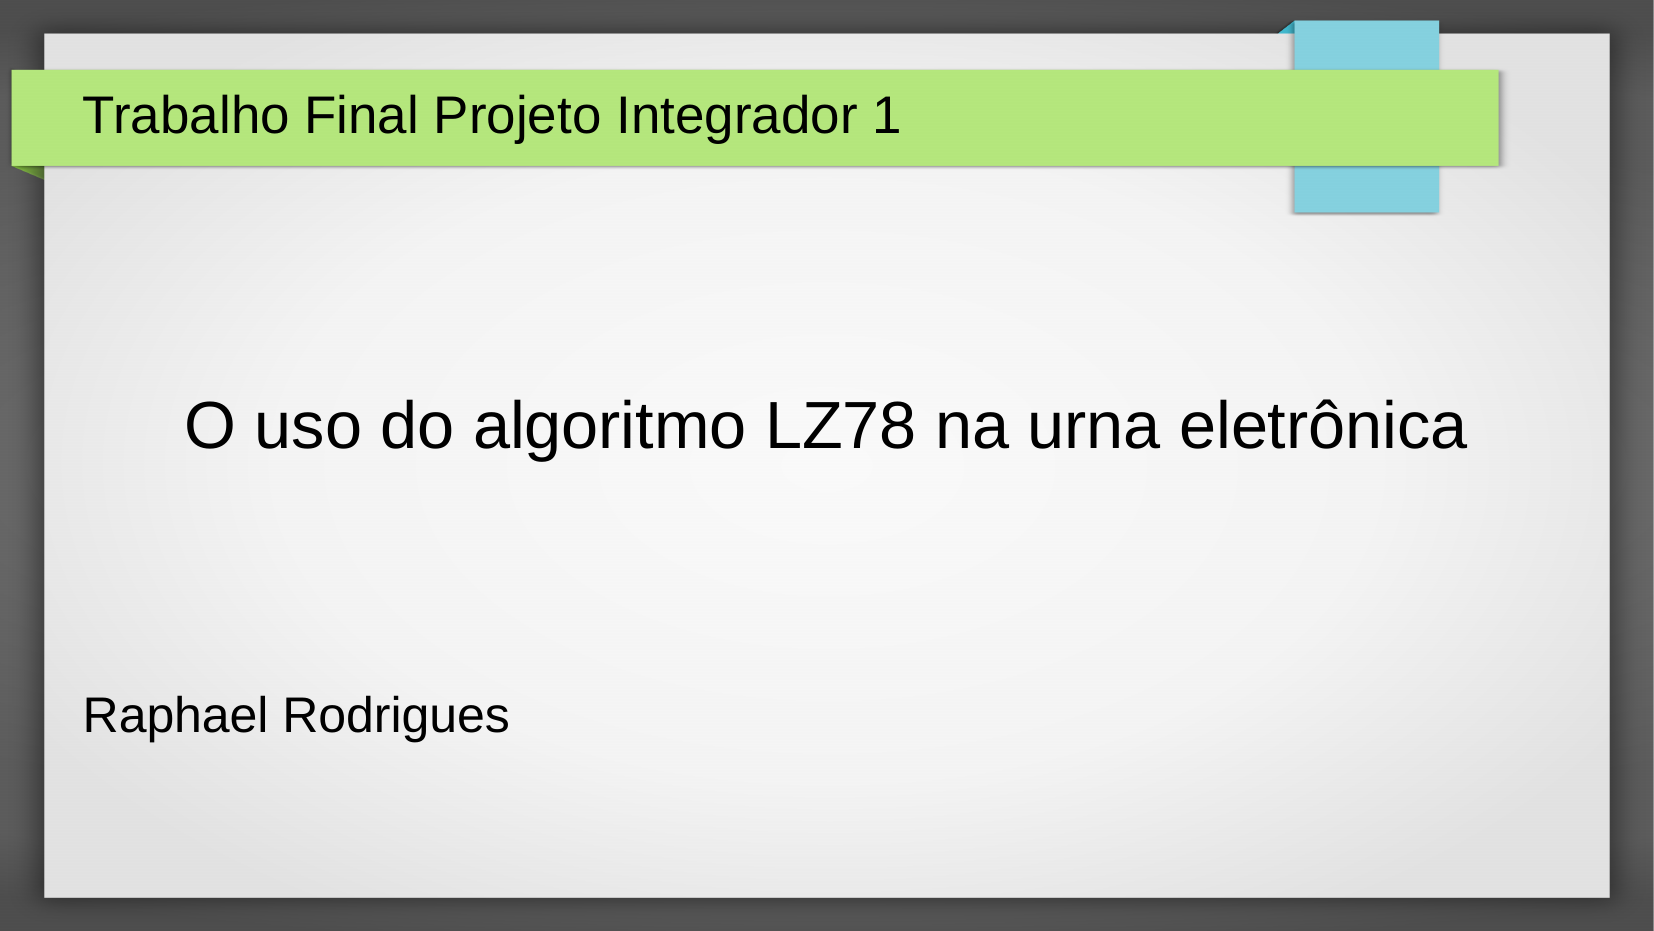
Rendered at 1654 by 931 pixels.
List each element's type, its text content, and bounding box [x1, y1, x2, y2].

title Trabalho Final Projeto Integrador 1 [82, 70, 1264, 160]
picture [0, 0, 1654, 931]
subtitle O uso do algoritmo LZ78 na urna eletrônica Raphael Rodrigues [82, 221, 1571, 761]
